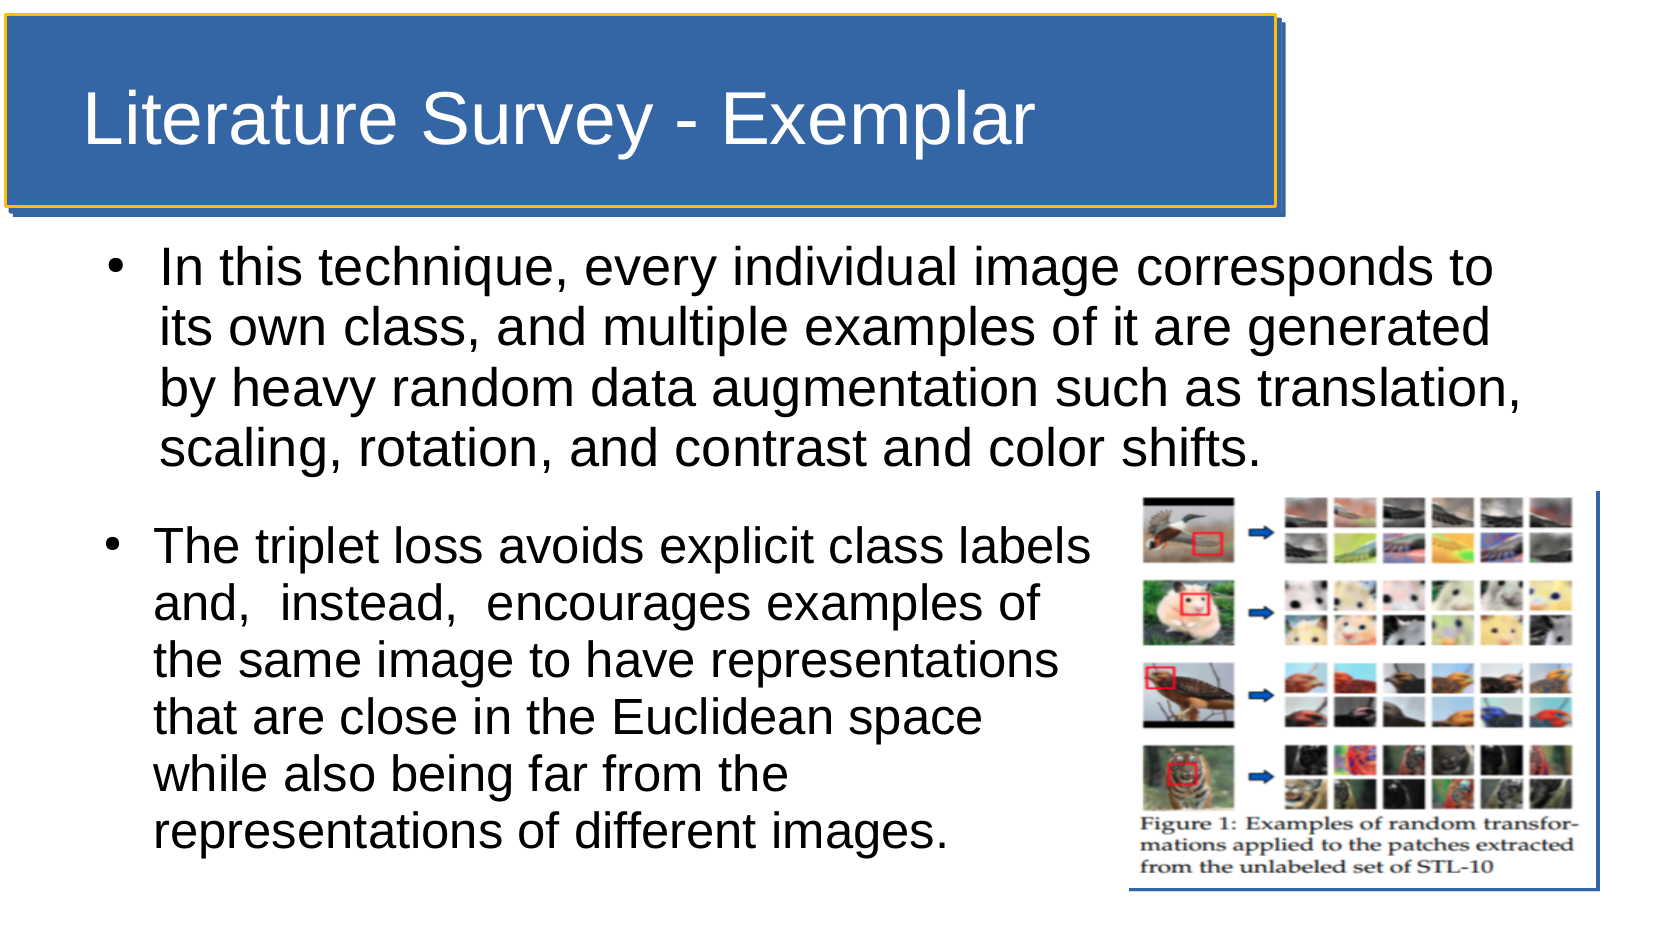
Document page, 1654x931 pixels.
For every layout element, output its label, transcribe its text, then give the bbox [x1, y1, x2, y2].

picture [1125, 487, 1596, 888]
list The triplet loss avoids explicit class labels and, instead, encourages examples of the same image to have representations that are close in the Euclidean space while also being far from the representations of different images. [86, 517, 1094, 881]
list In this technique, every individual image corresponds to its own class, and multiple examples of it are generated by heavy random data augmentation such as translation, scaling, rotation, and contrast and color shifts. [88, 236, 1565, 526]
title Literature Survey - Exemplar [82, 44, 1235, 192]
